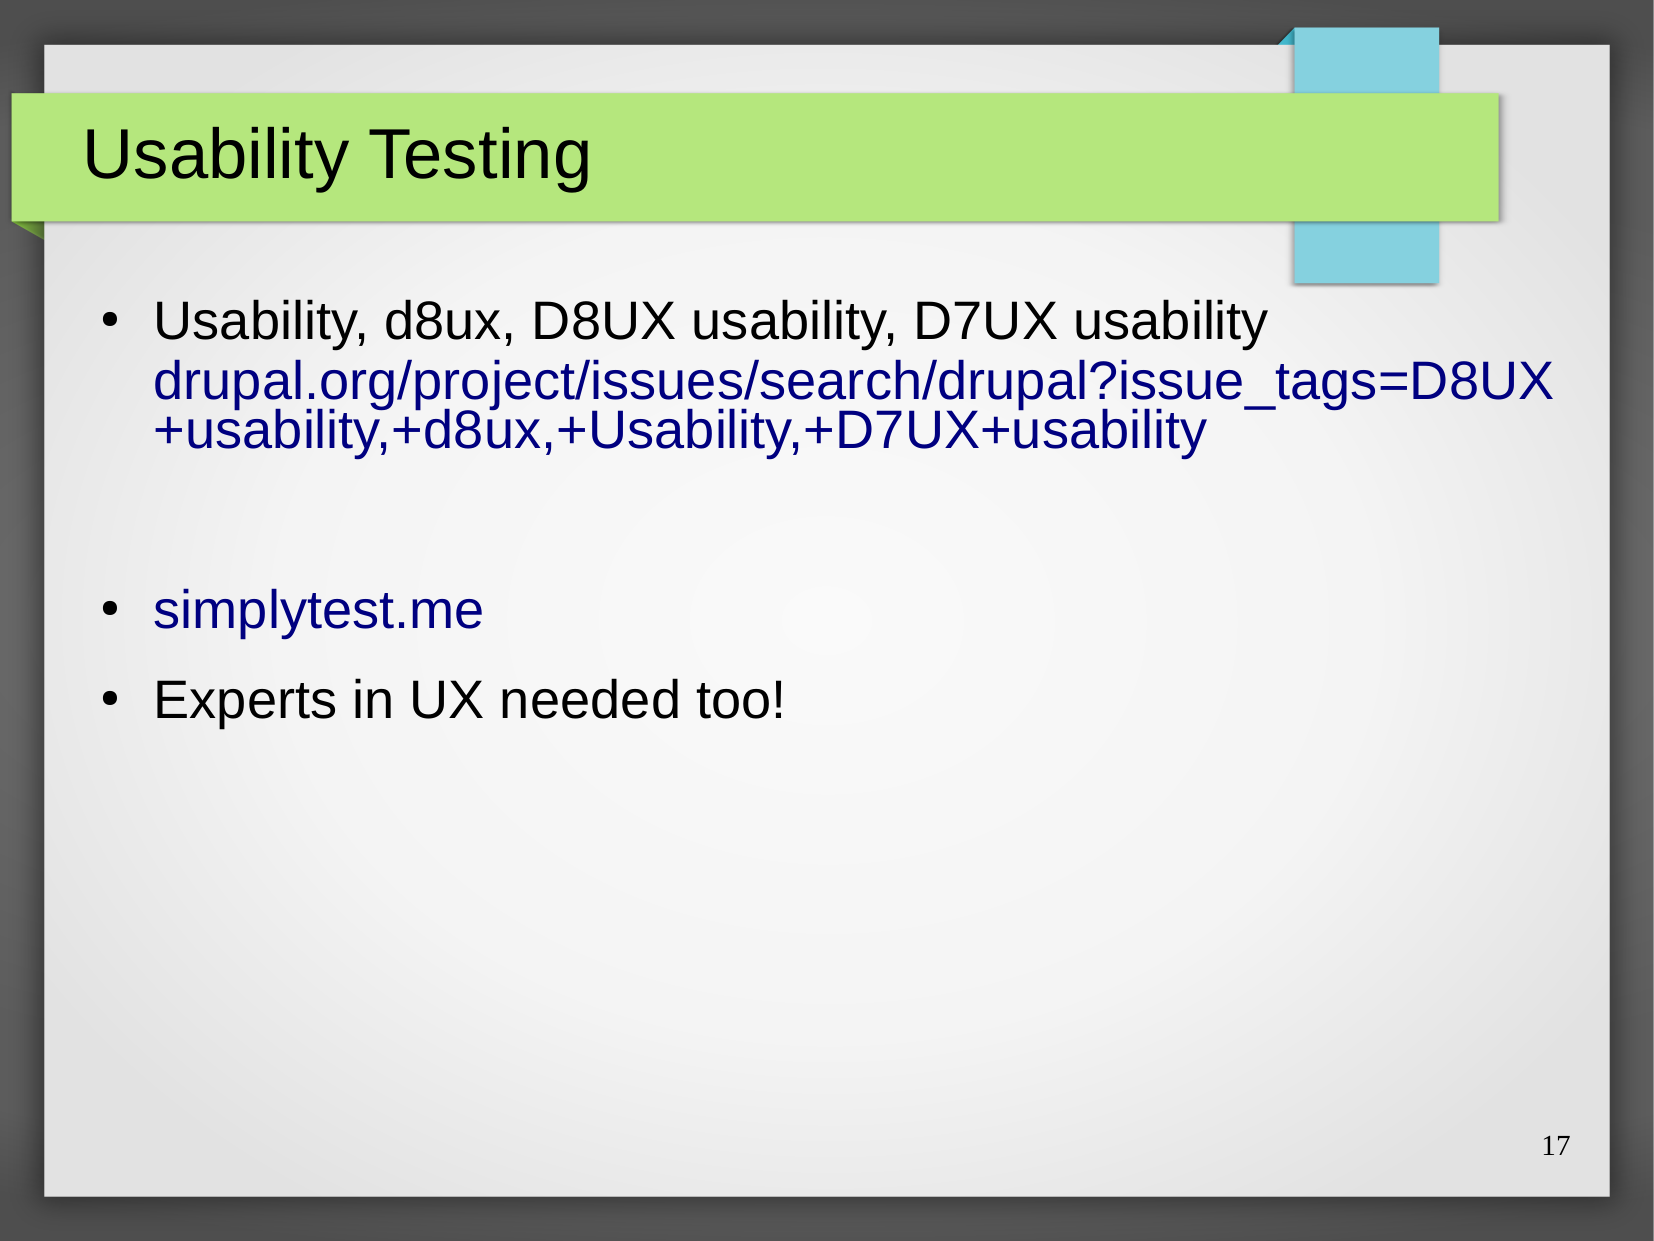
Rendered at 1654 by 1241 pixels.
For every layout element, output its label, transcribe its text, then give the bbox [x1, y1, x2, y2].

list Usability, d8ux, D8UX usability, D7UX usability drupal.org/project/issues/search/drupal?issue_tags=D8UX+usability,+d8ux,+Usability,+D7UX+usability simplytest.me Experts in UX needed too! [82, 290, 1571, 1010]
picture [0, 0, 1654, 1241]
title Usability Testing [82, 94, 1264, 213]
